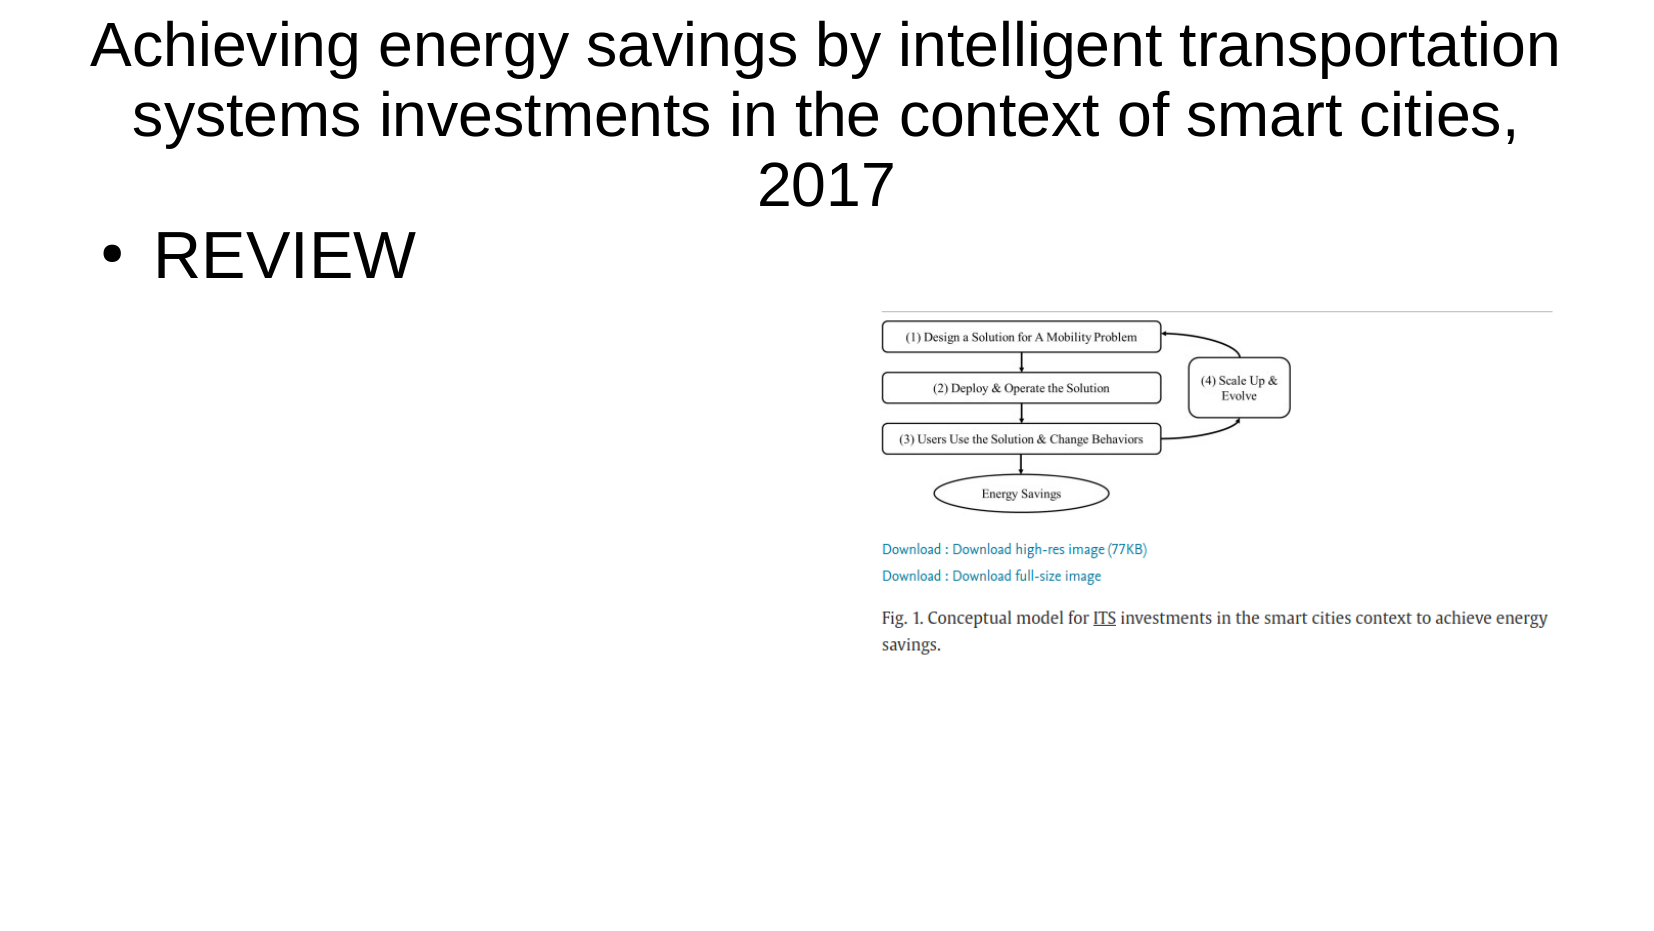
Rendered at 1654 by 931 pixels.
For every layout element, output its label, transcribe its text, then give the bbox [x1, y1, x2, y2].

list REVIEW [82, 217, 809, 758]
picture [845, 303, 1572, 671]
title Achieving energy savings by intelligent transportation systems investments in the context of smart cities, 2017 [82, 10, 1571, 220]
